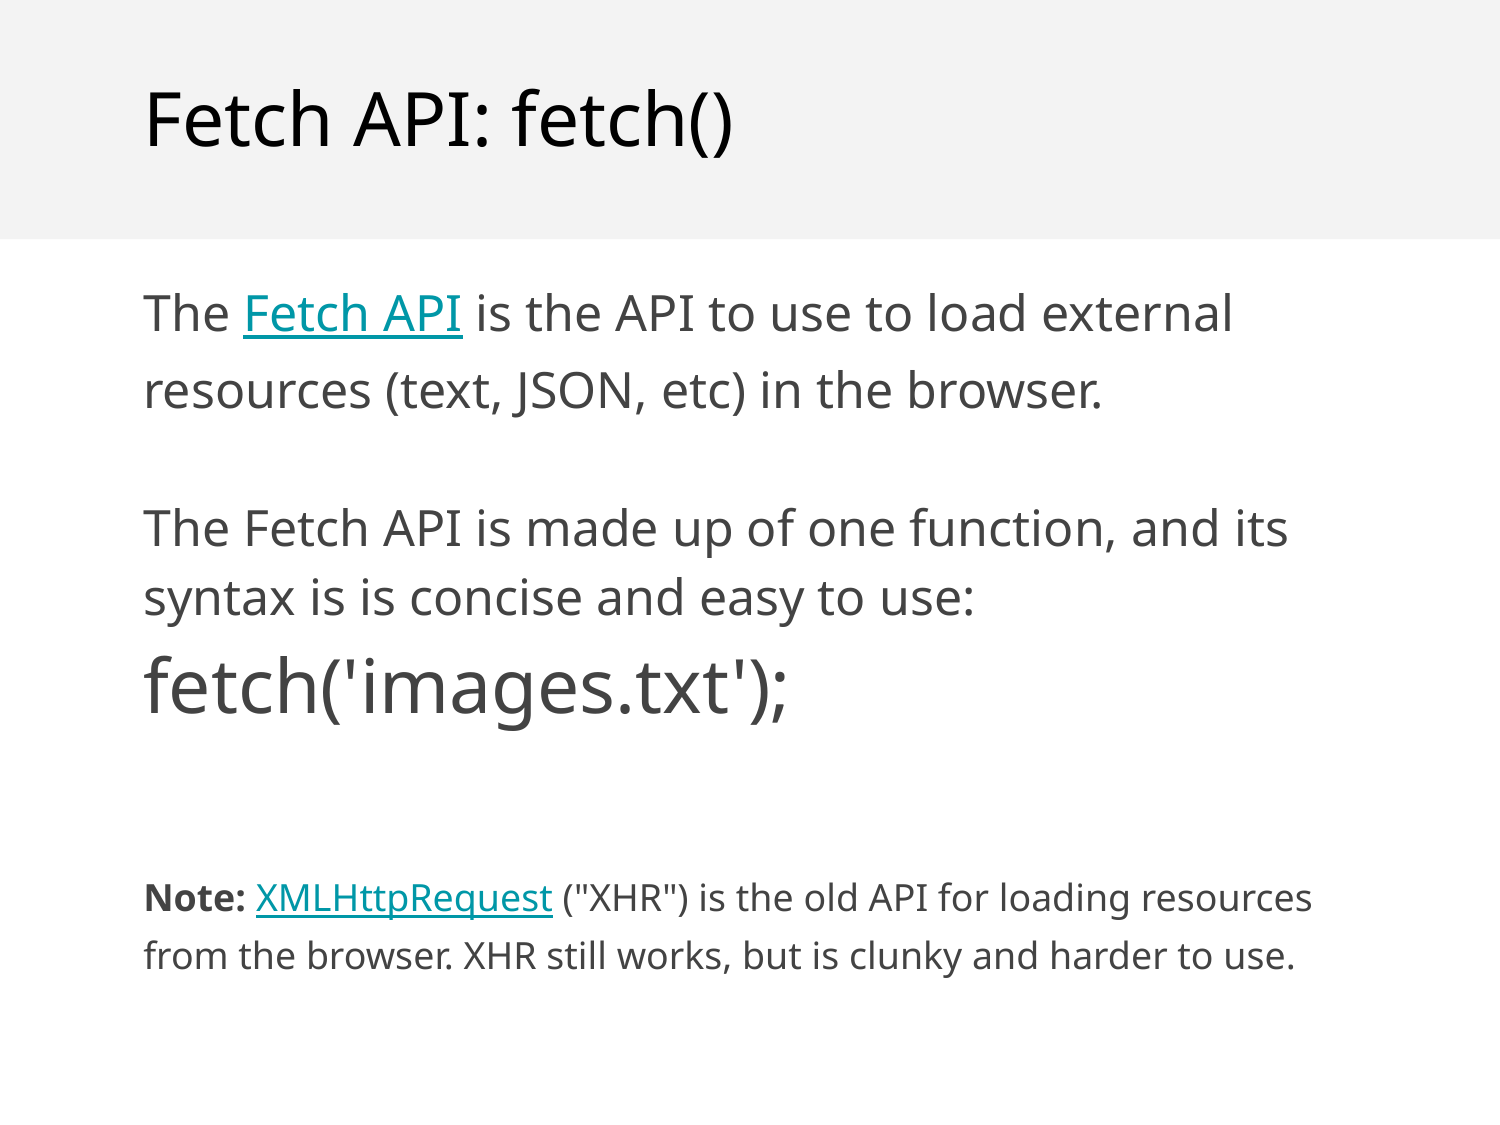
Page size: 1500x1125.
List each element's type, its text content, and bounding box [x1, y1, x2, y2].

list The Fetch API is the API to use to load external resources (text, JSON, etc) in the browser. The Fetch API is made up of one function, and its syntax is is concise and easy to use: fetch('images.txt'); Note: XMLHttpRequest ("XHR") is the old API for loading resources from the browser. XHR still works, but is clunky and harder to use. [128, 255, 1372, 1004]
title Fetch API: fetch() [128, 56, 1372, 183]
